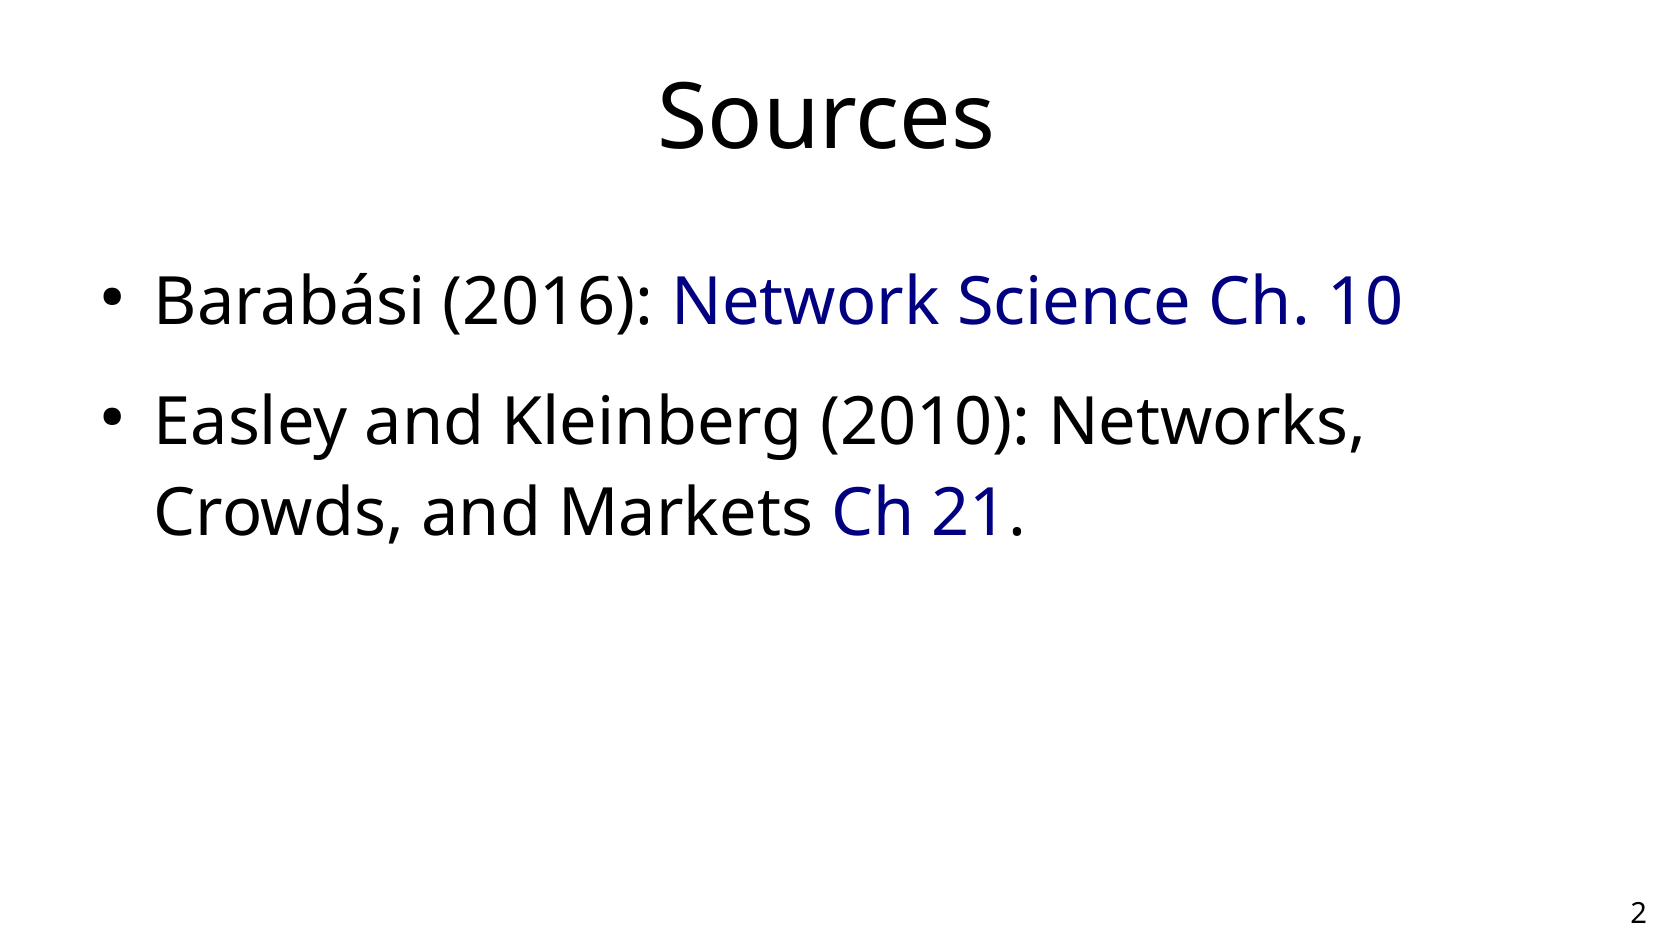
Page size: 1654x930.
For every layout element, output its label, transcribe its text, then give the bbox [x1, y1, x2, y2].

title Sources [82, 1, 1571, 225]
list Barabási (2016): Network Science Ch. 10 Easley and Kleinberg (2010): Networks, Crowds, and Markets Ch 21. [82, 252, 1571, 793]
